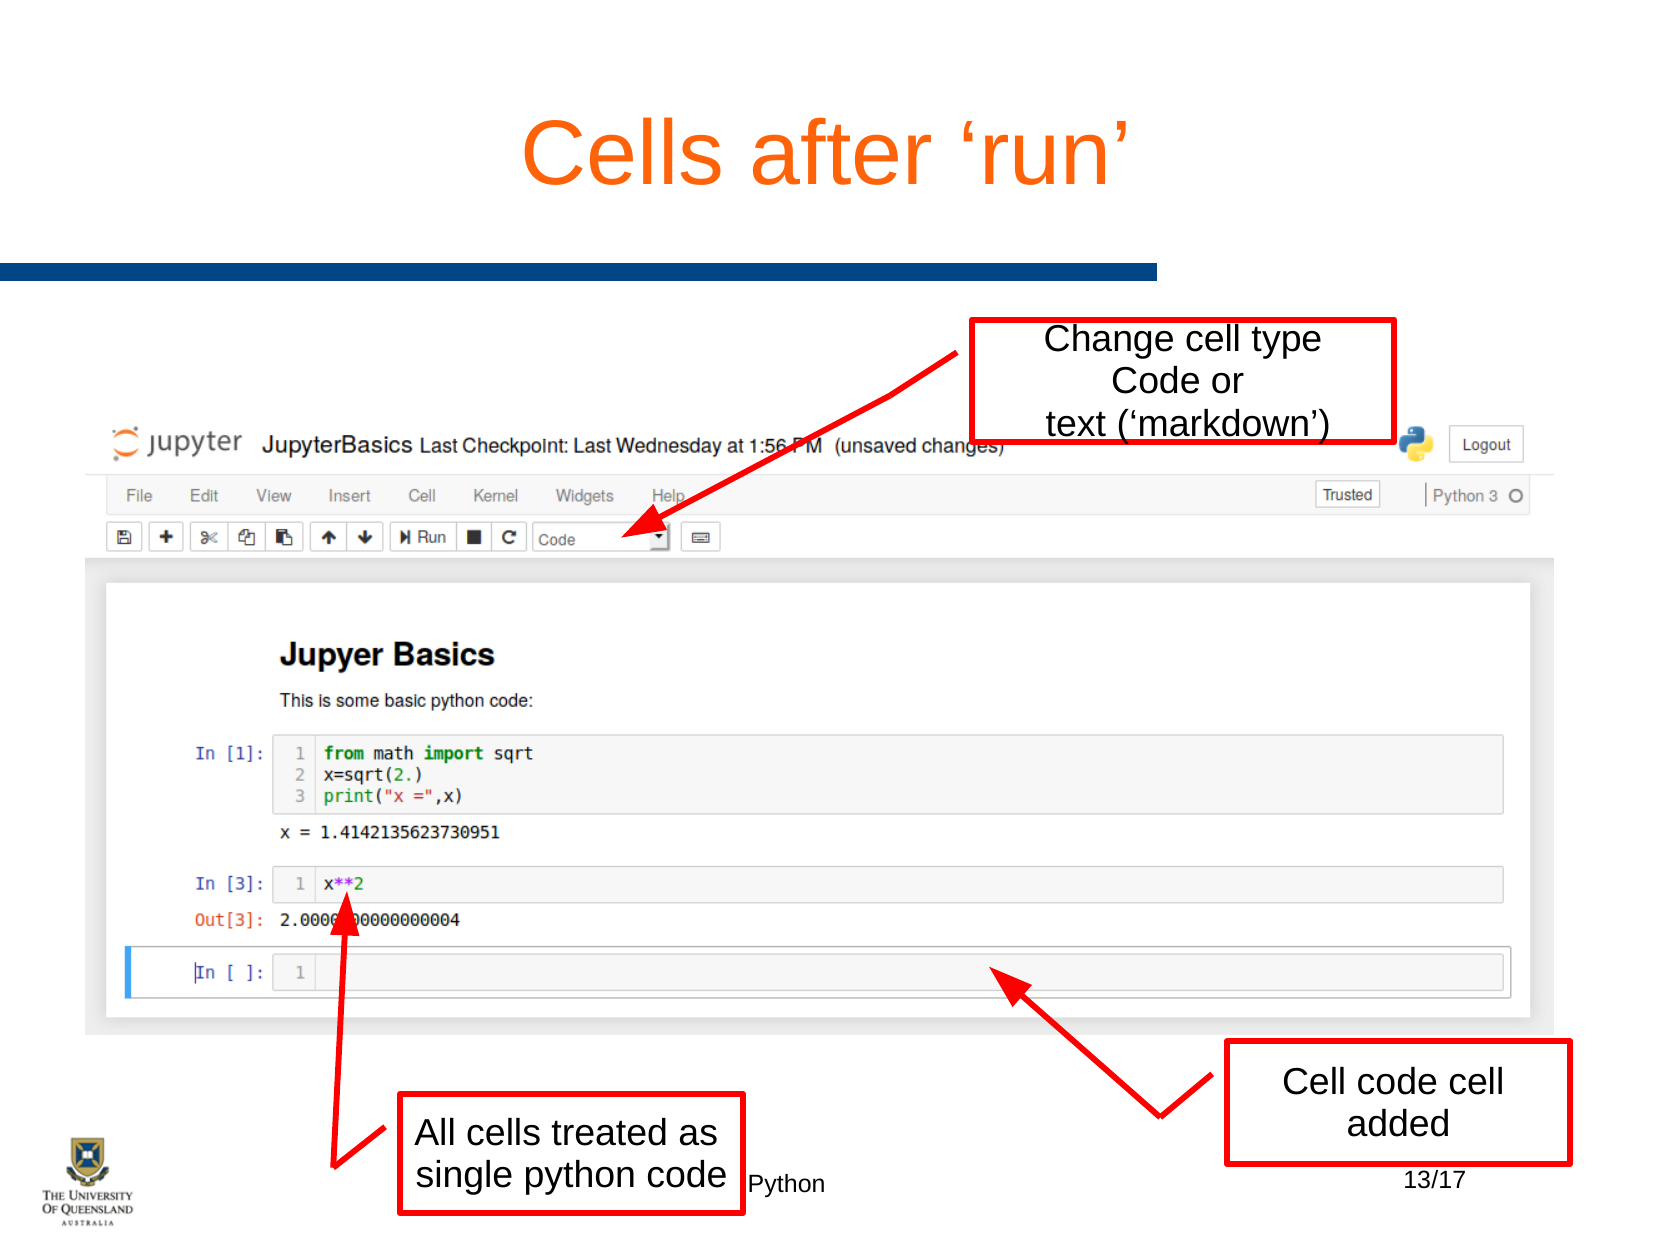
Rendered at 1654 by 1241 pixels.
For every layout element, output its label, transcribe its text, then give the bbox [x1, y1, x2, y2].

picture [85, 424, 1554, 1035]
picture [35, 1133, 142, 1235]
text_box Cell code cell added [1227, 1041, 1570, 1164]
text_box All cells treated as single python code [400, 1094, 743, 1213]
text_box Change cell type Code or text (‘markdown’) [972, 320, 1394, 442]
title Cells after ‘run’ [82, 49, 1571, 257]
